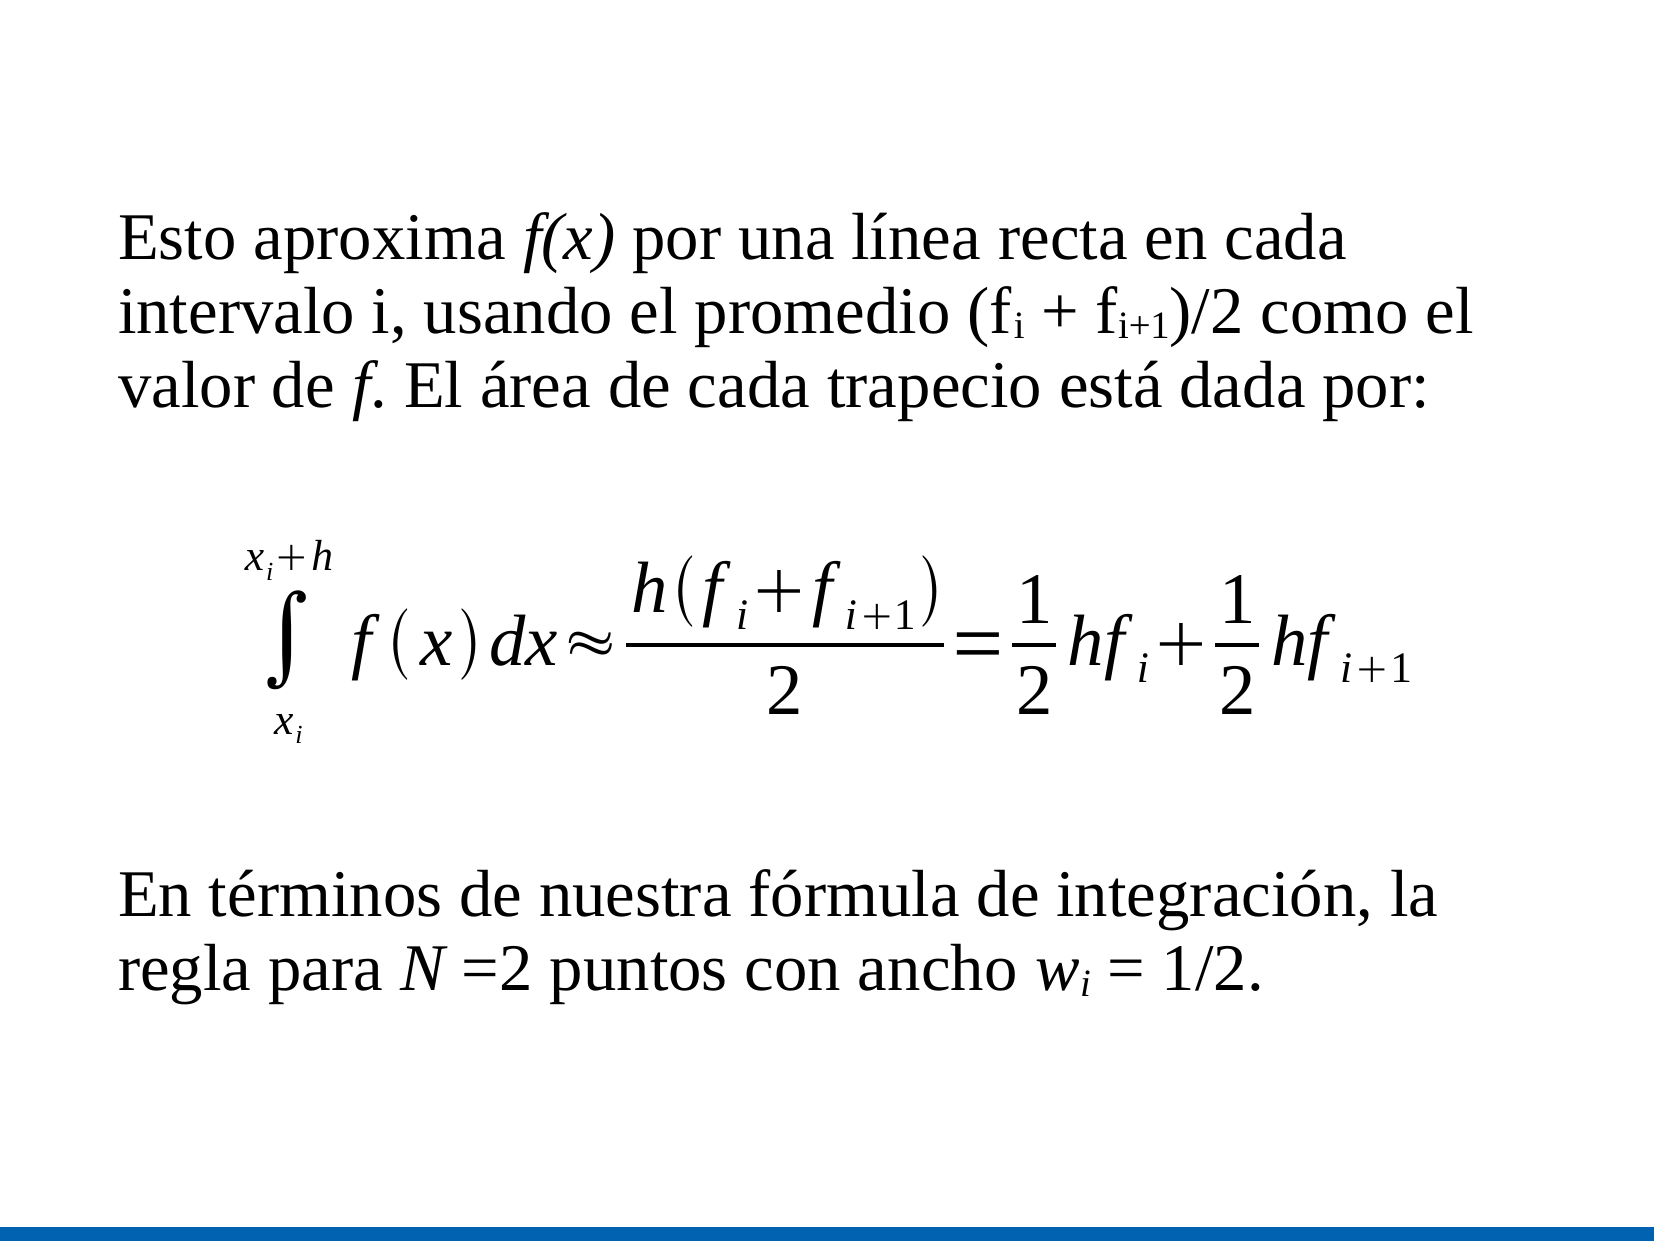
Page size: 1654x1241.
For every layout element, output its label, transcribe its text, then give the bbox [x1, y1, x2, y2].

text_box En términos de nuestra fórmula de integración, la regla para N =2 puntos con ancho wi = 1/2. [118, 738, 1531, 1125]
subtitle Esto aproxima f(x) por una línea recta en cada intervalo i, usando el promedio (fi + fi+1)/2 como el valor de f. El área de cada trapecio está dada por: [118, 118, 1531, 505]
chart [235, 531, 1418, 738]
